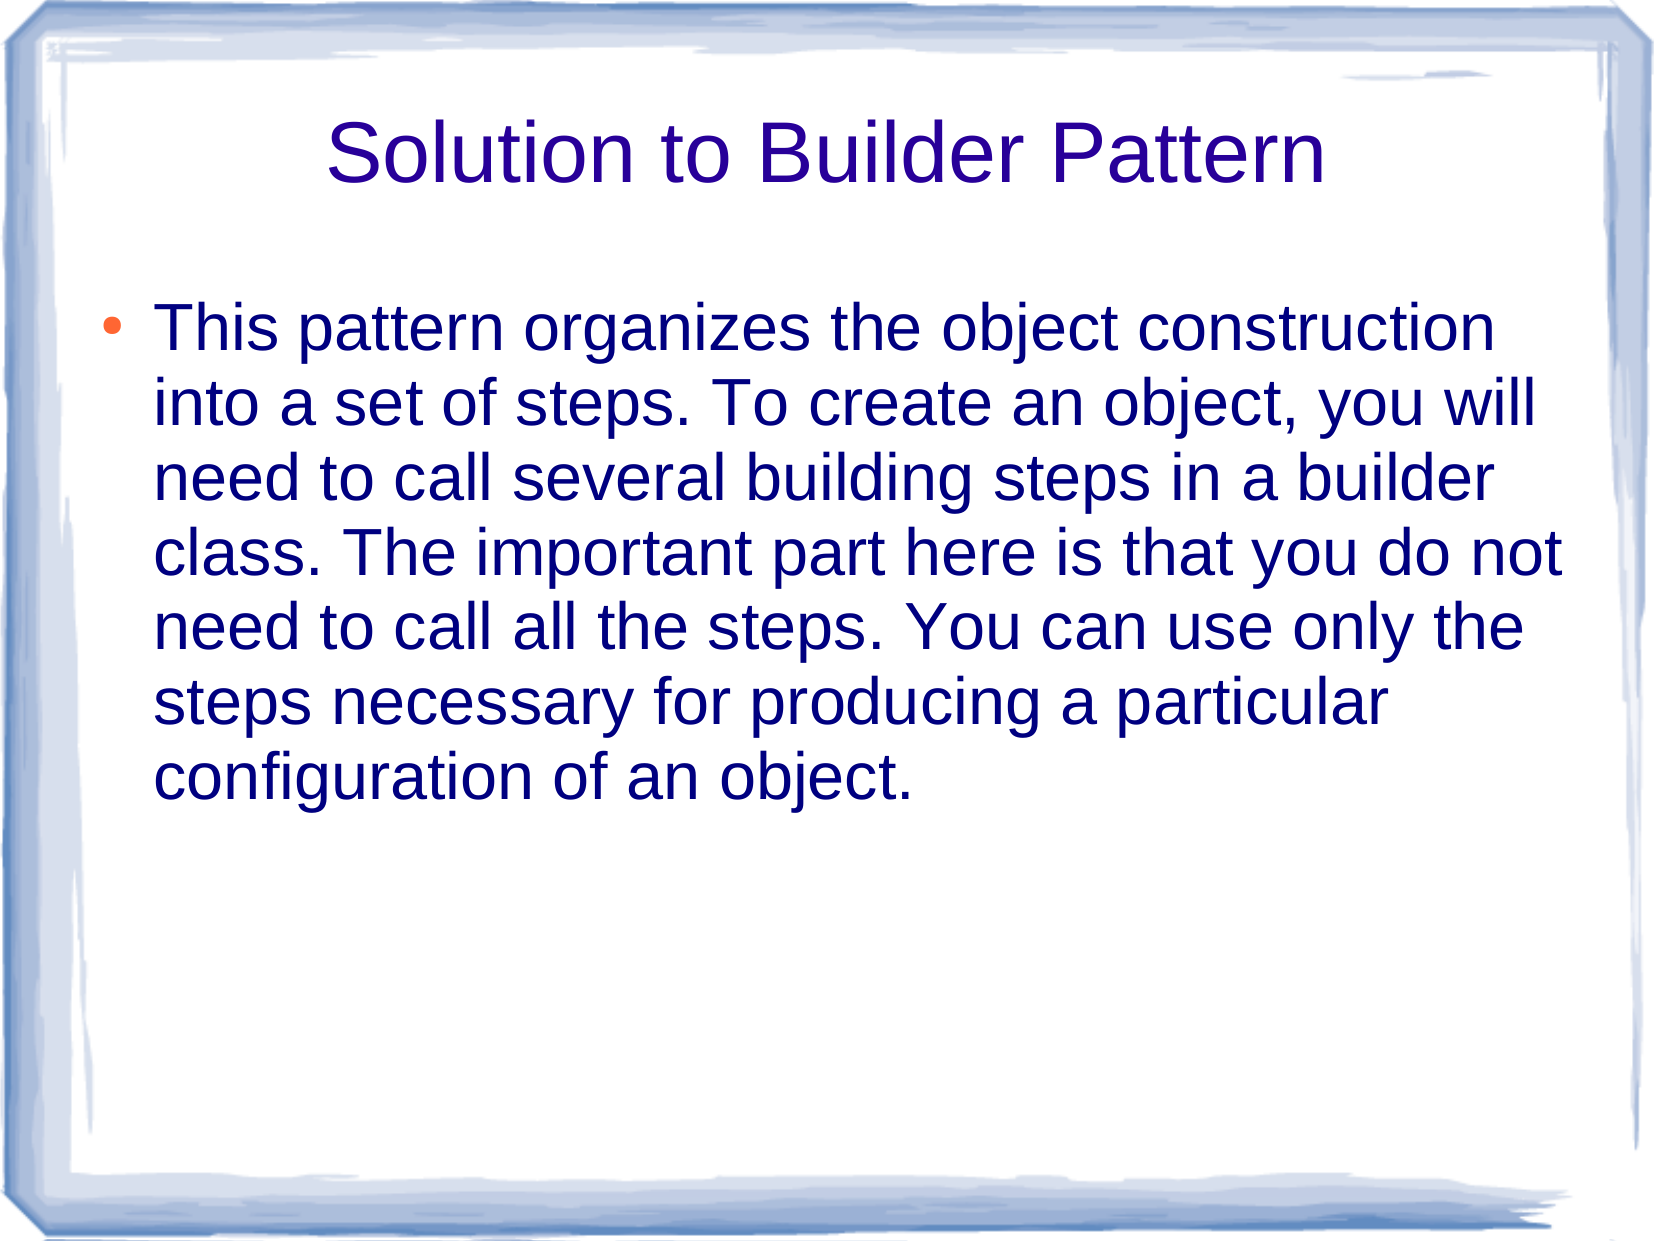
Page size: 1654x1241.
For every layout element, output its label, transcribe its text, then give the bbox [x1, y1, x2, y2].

title Solution to Builder Pattern [82, 49, 1571, 257]
list This pattern organizes the object construction into a set of steps. To create an object, you will need to call several building steps in a builder class. The important part here is that you do not need to call all the steps. You can use only the steps necessary for producing a particular configuration of an object. [82, 290, 1571, 1109]
picture [0, 0, 1654, 1241]
